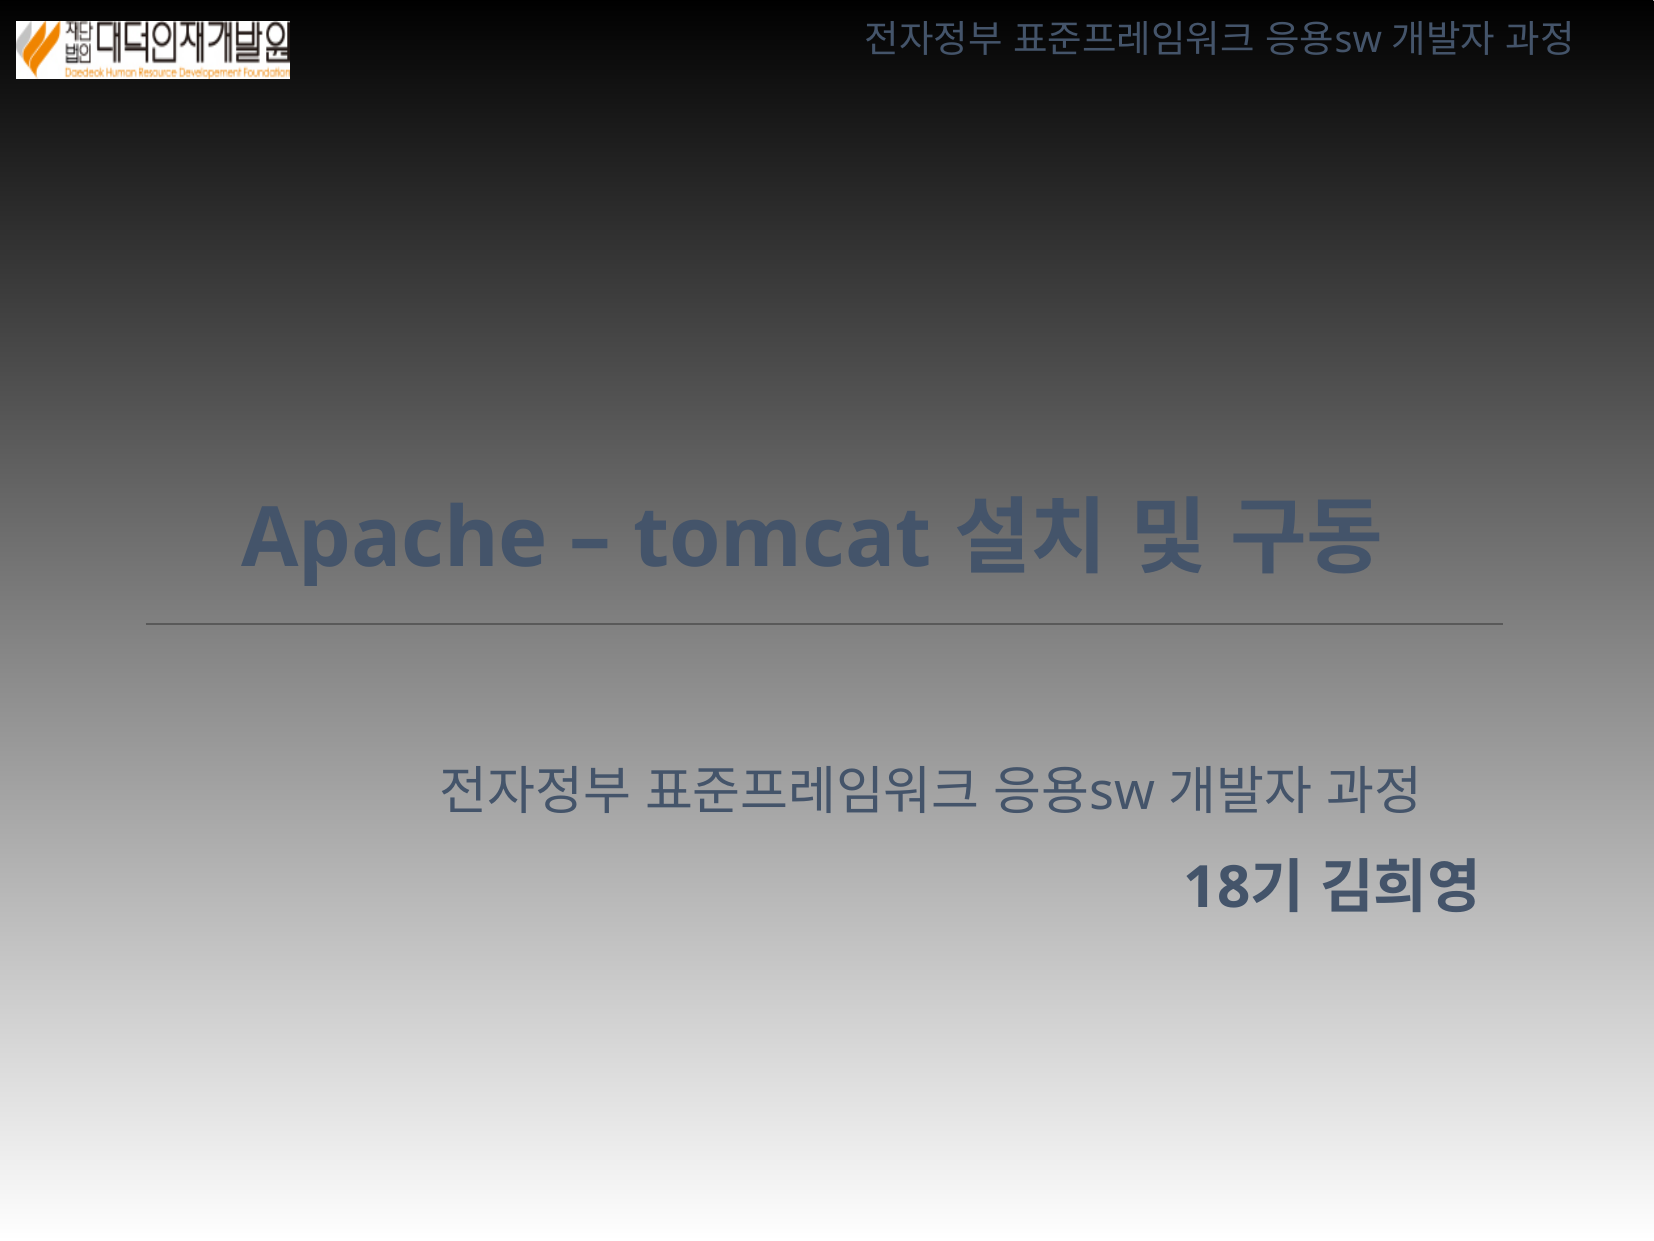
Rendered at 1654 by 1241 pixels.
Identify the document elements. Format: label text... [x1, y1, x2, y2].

text_box 전자정부 표준프레임워크 응용sw 개발자 과정 [850, 8, 1654, 113]
text_box Apache – tomcat 설치 및 구동 [165, 454, 1488, 595]
text_box 전자정부 표준프레임워크 응용sw 개발자 과정 [425, 750, 1569, 890]
text_box 18기 김희영 [1169, 841, 1569, 939]
picture [16, 21, 290, 79]
